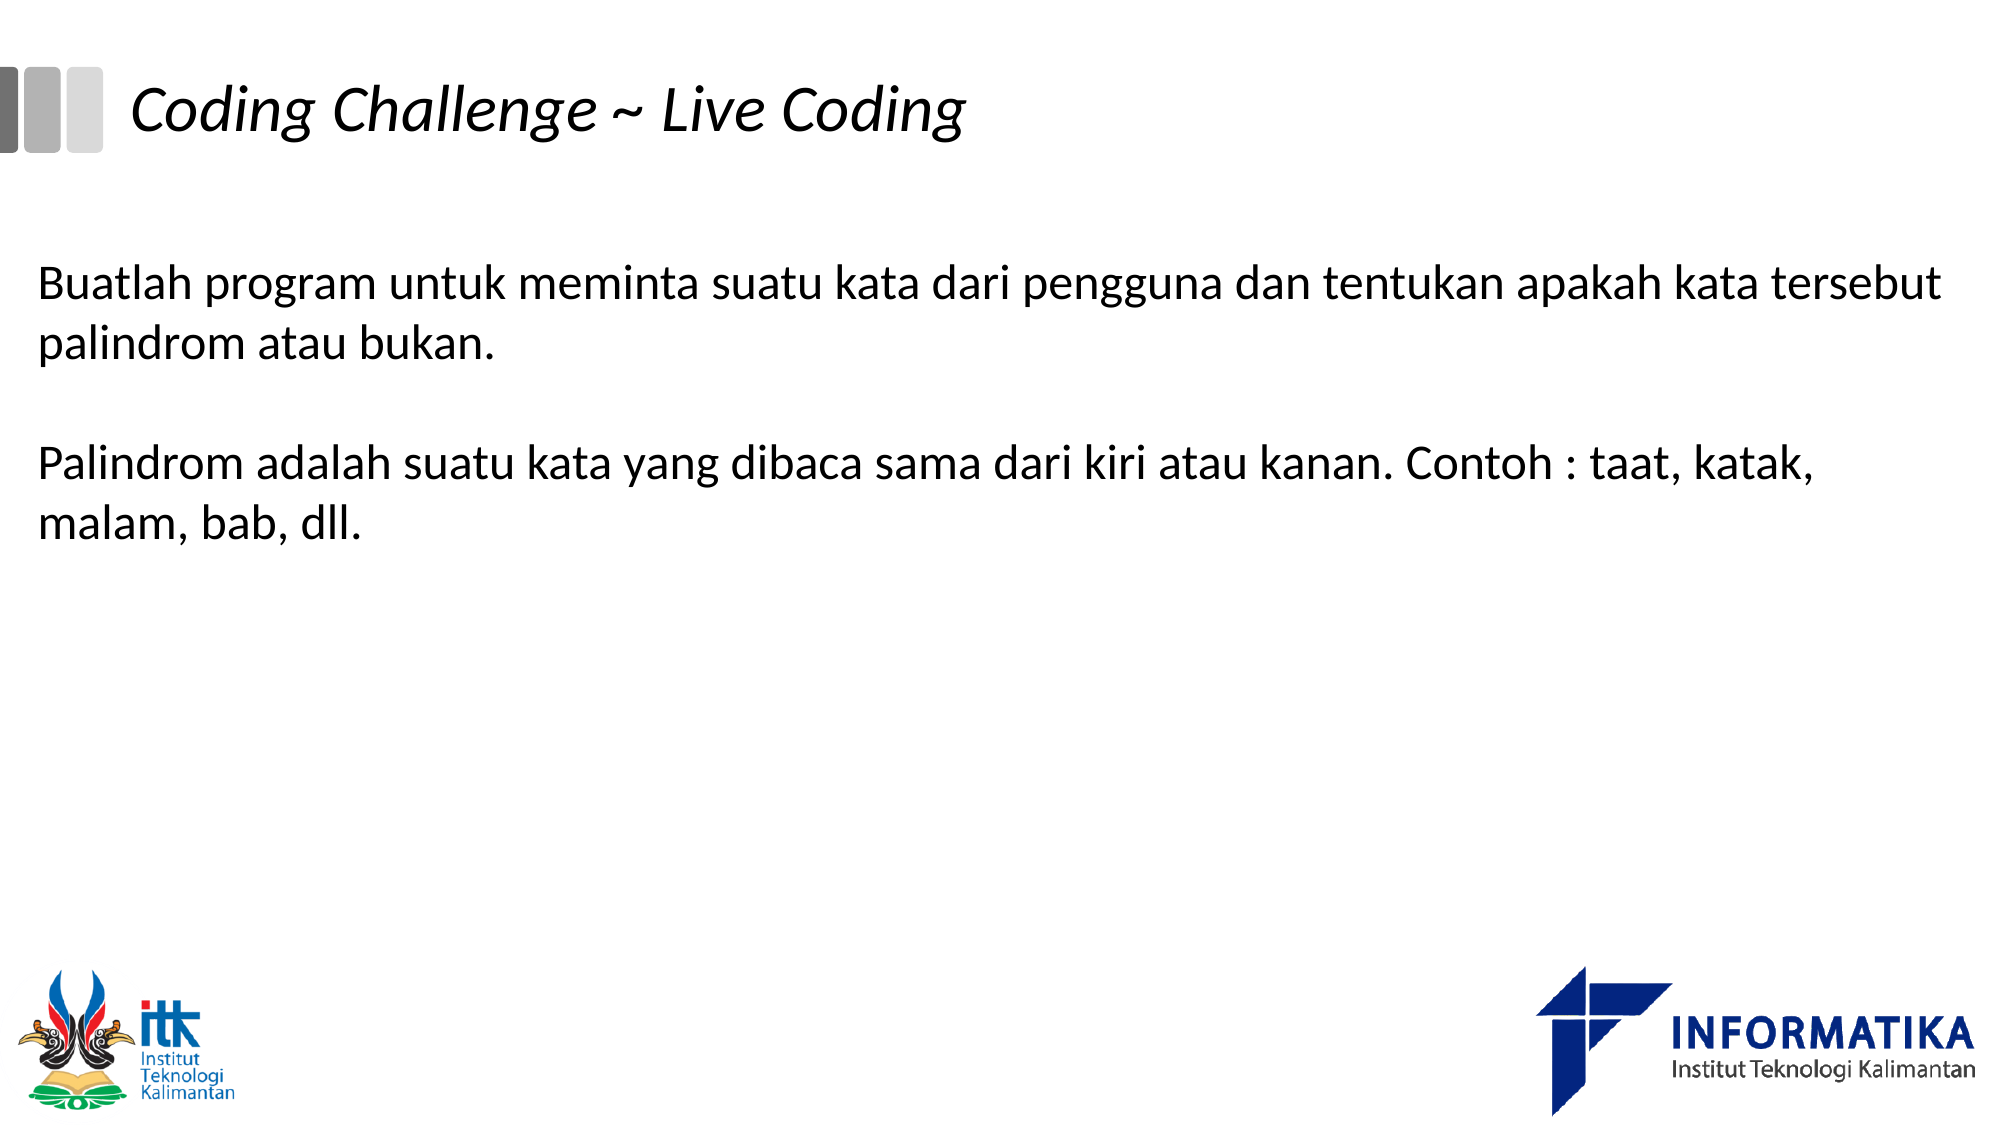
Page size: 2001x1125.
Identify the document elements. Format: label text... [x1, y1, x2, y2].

title Coding Challenge ~ Live Coding [110, 53, 1836, 171]
text_box Buatlah program untuk meminta suatu kata dari pengguna dan tentukan apakah kata tersebut palindrom atau bukan. Palindrom adalah suatu kata yang dibaca sama dari kiri atau kanan. Contoh : taat, katak, malam, bab, dll. [22, 242, 1965, 618]
picture [0, 935, 253, 1125]
picture [1534, 965, 1976, 1118]
